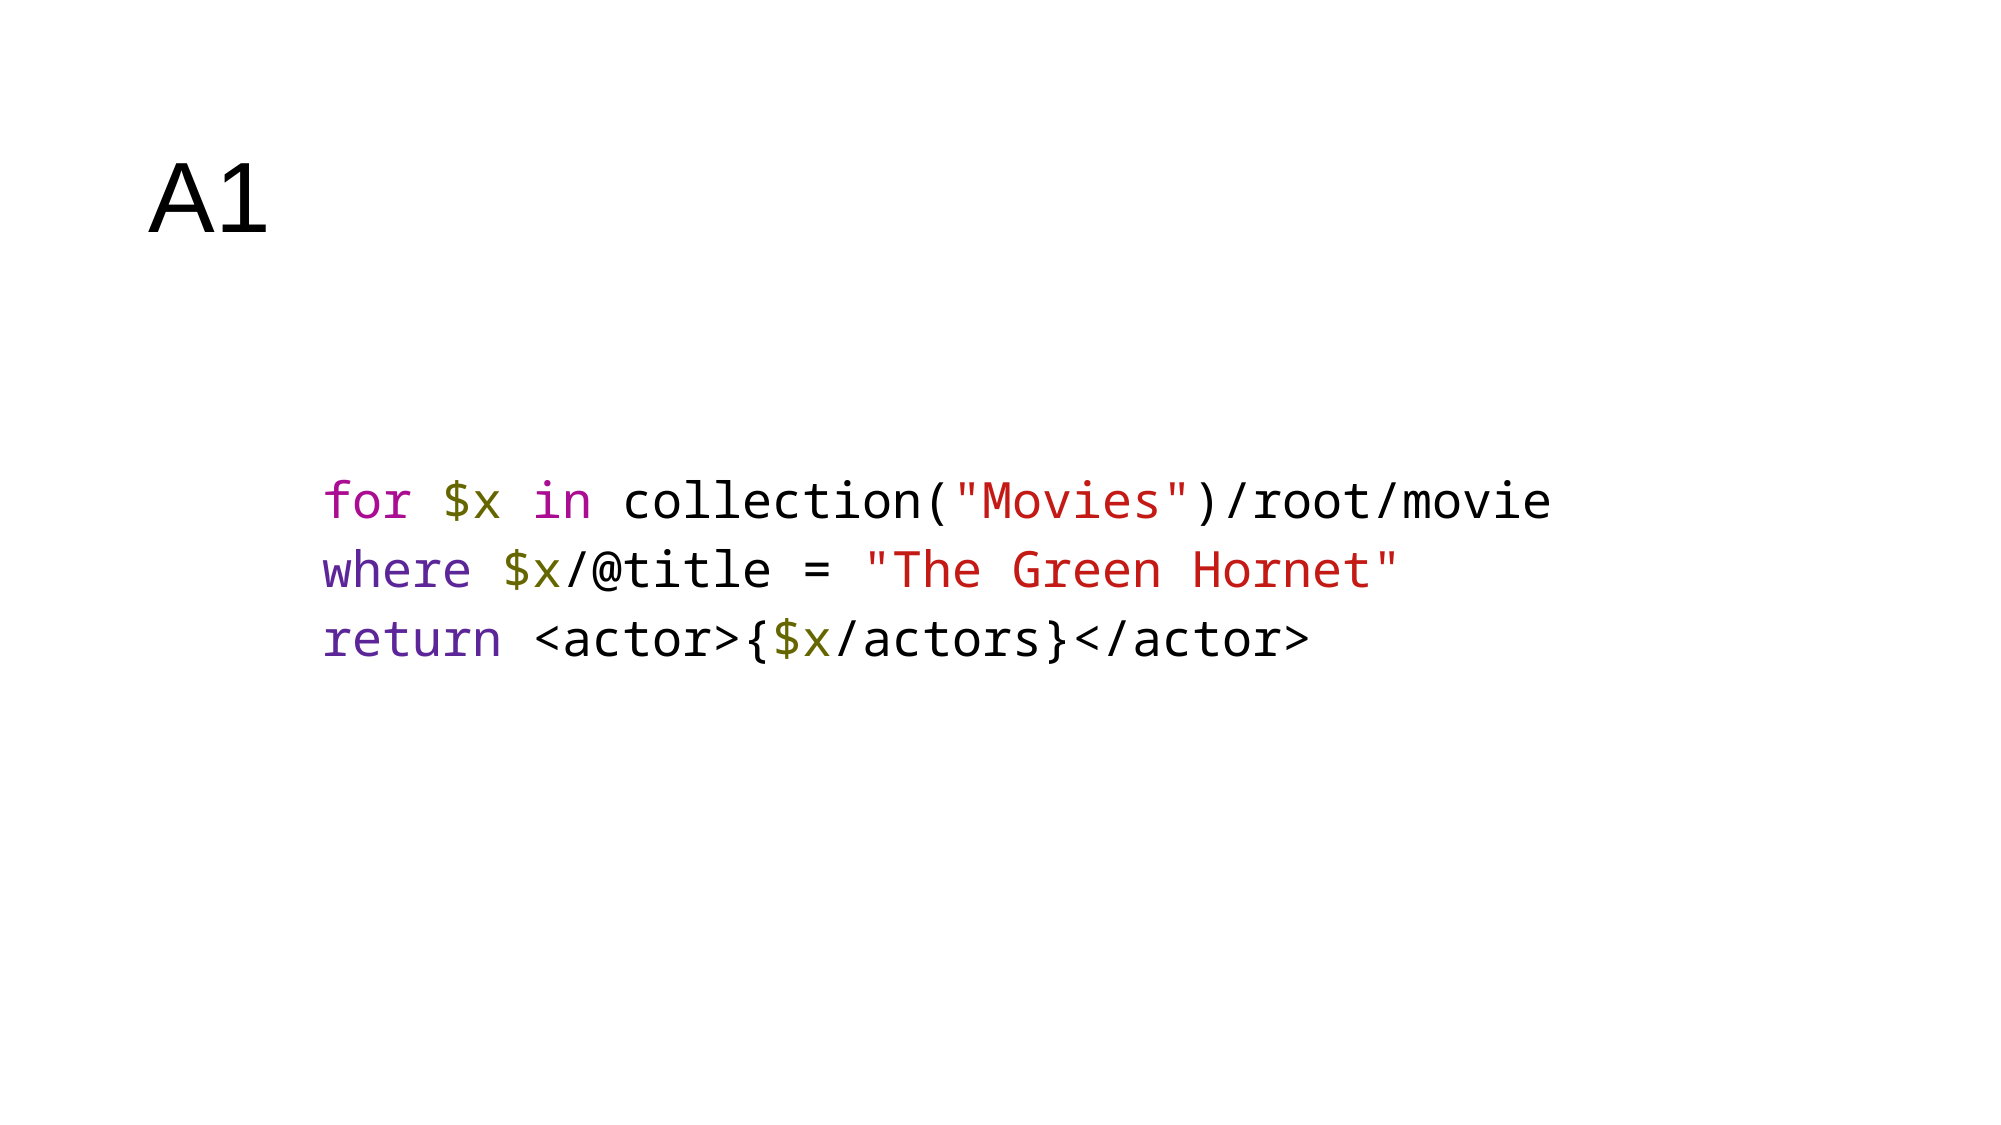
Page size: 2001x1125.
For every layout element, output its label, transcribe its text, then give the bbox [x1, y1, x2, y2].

text_box A1 [133, 117, 1249, 248]
text_box for $x in collection("Movies")/root/movie where $x/@title = "The Green Hornet" return <actor>{$x/actors}</actor> [307, 444, 1646, 918]
